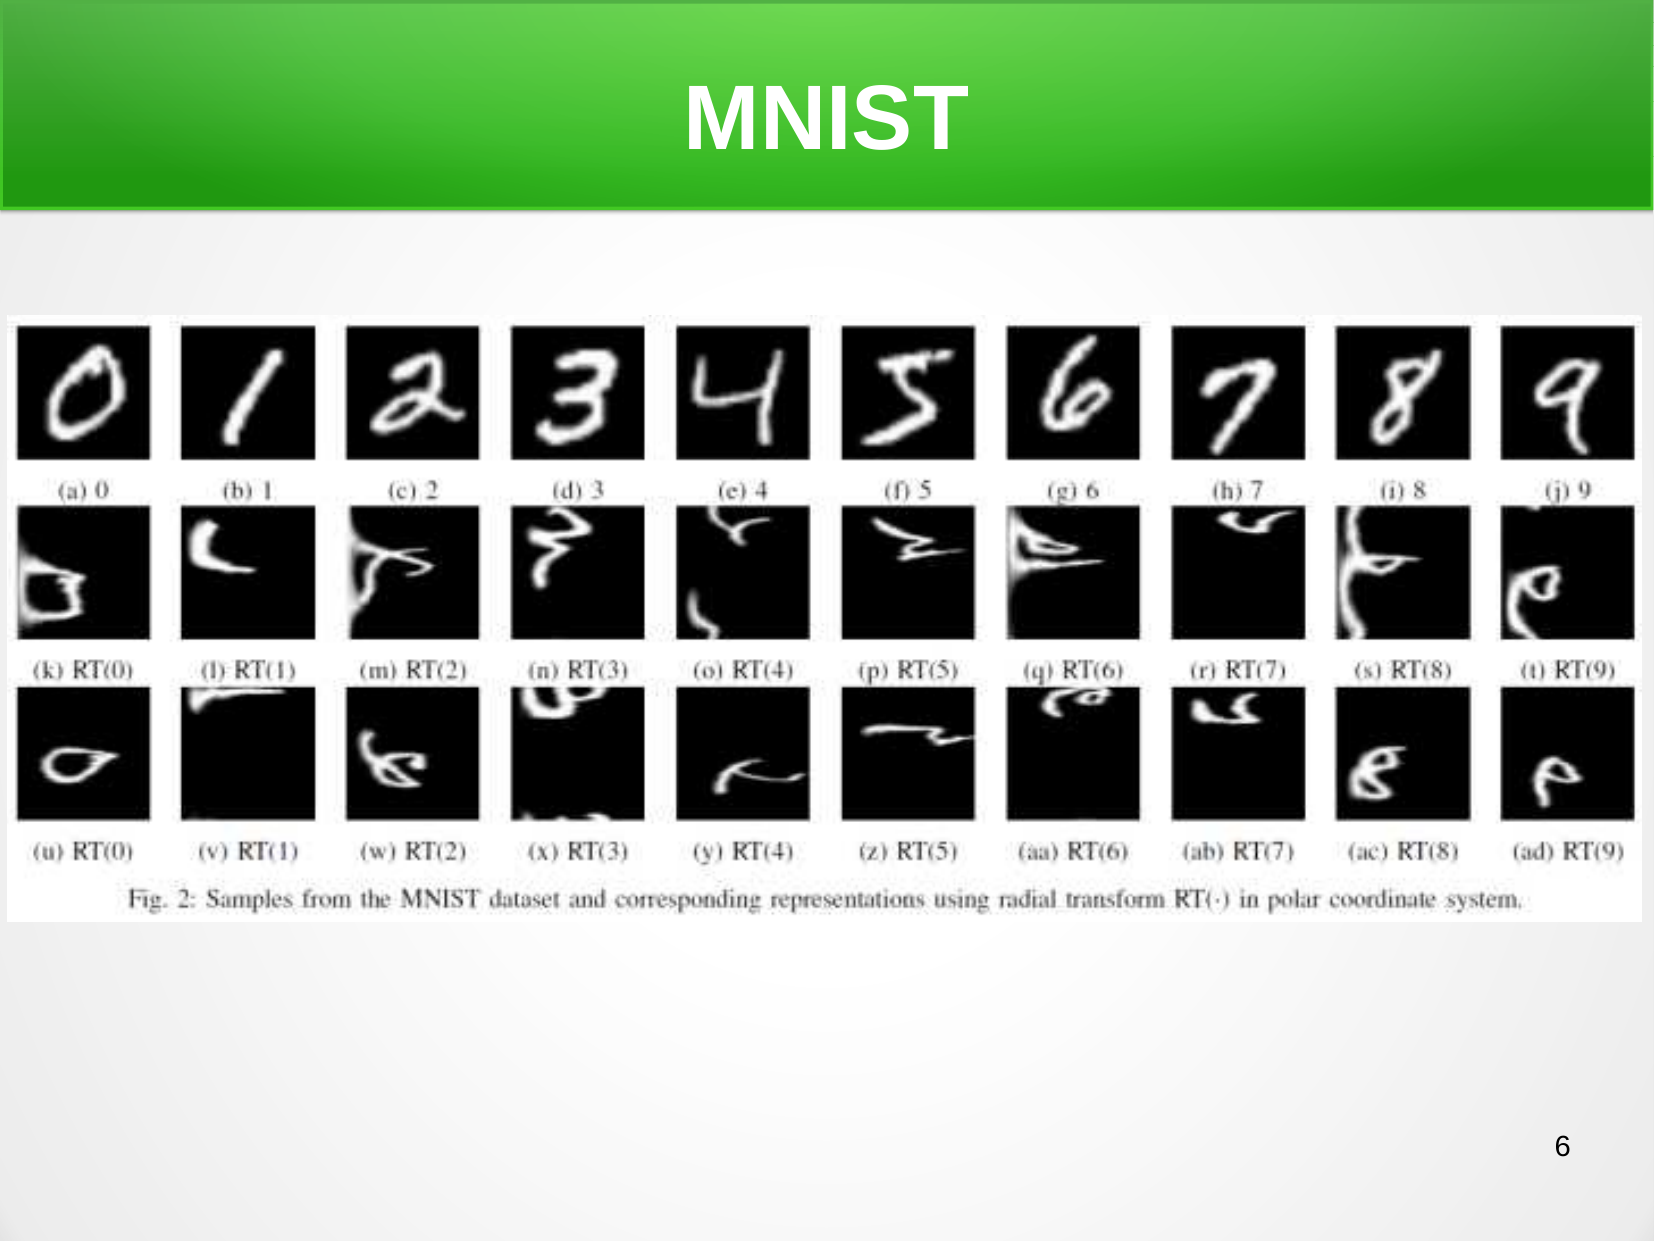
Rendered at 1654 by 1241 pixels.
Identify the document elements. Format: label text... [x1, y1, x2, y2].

picture [7, 315, 1642, 922]
title MNIST [82, 47, 1571, 189]
